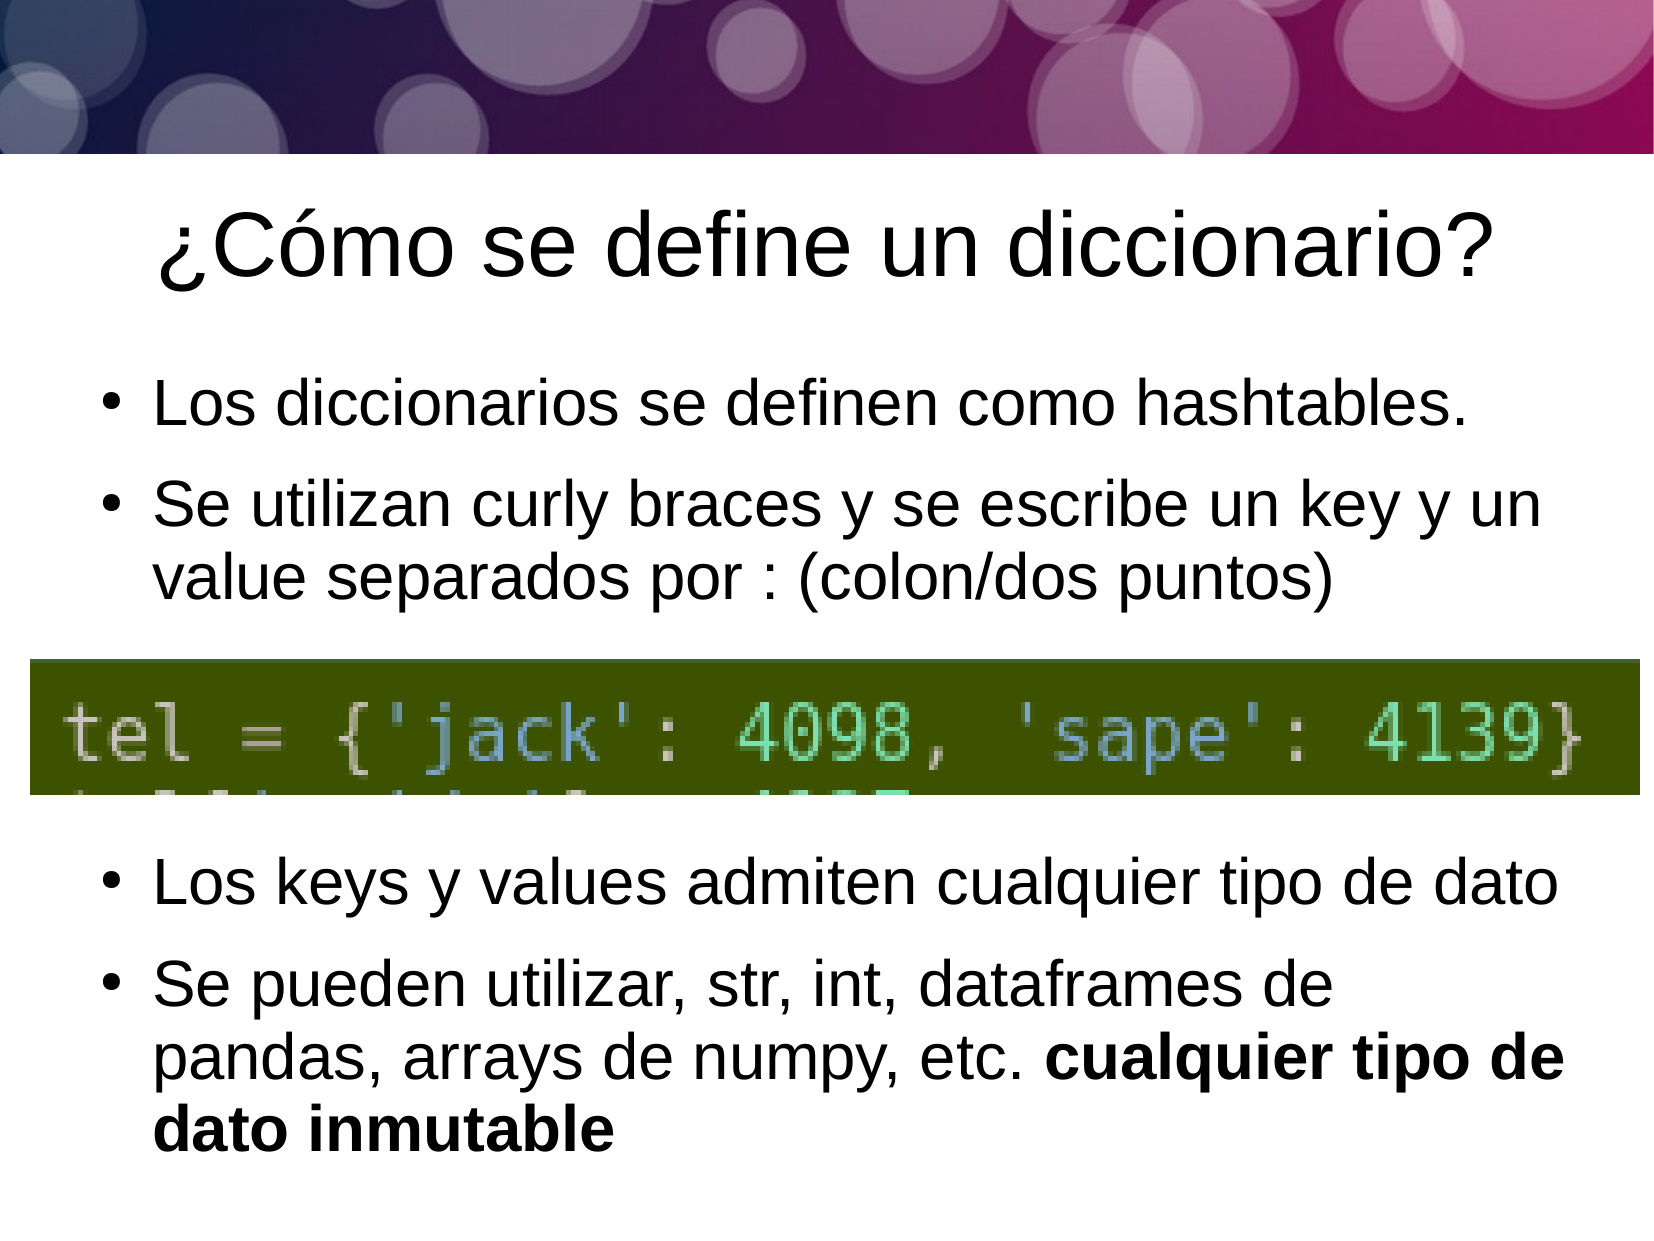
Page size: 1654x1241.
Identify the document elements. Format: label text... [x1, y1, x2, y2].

title ¿Cómo se define un diccionario? [82, 159, 1571, 331]
picture [0, 0, 1654, 154]
list Los diccionarios se definen como hashtables. Se utilizan curly braces y se escribe un key y un value separados por : (colon/dos puntos) Los keys y values admiten cualquier tipo de dato Se pueden utilizar, str, int, dataframes de pandas, arrays de numpy, etc. cualquier tipo de dato inmutable [82, 366, 1571, 659]
list Los diccionarios se definen como hashtables. Se utilizan curly braces y se escribe un key y un value separados por : (colon/dos puntos) Los keys y values admiten cualquier tipo de dato Se pueden utilizar, str, int, dataframes de pandas, arrays de numpy, etc. cualquier tipo de dato inmutable [82, 796, 1571, 1201]
picture [30, 659, 1640, 796]
